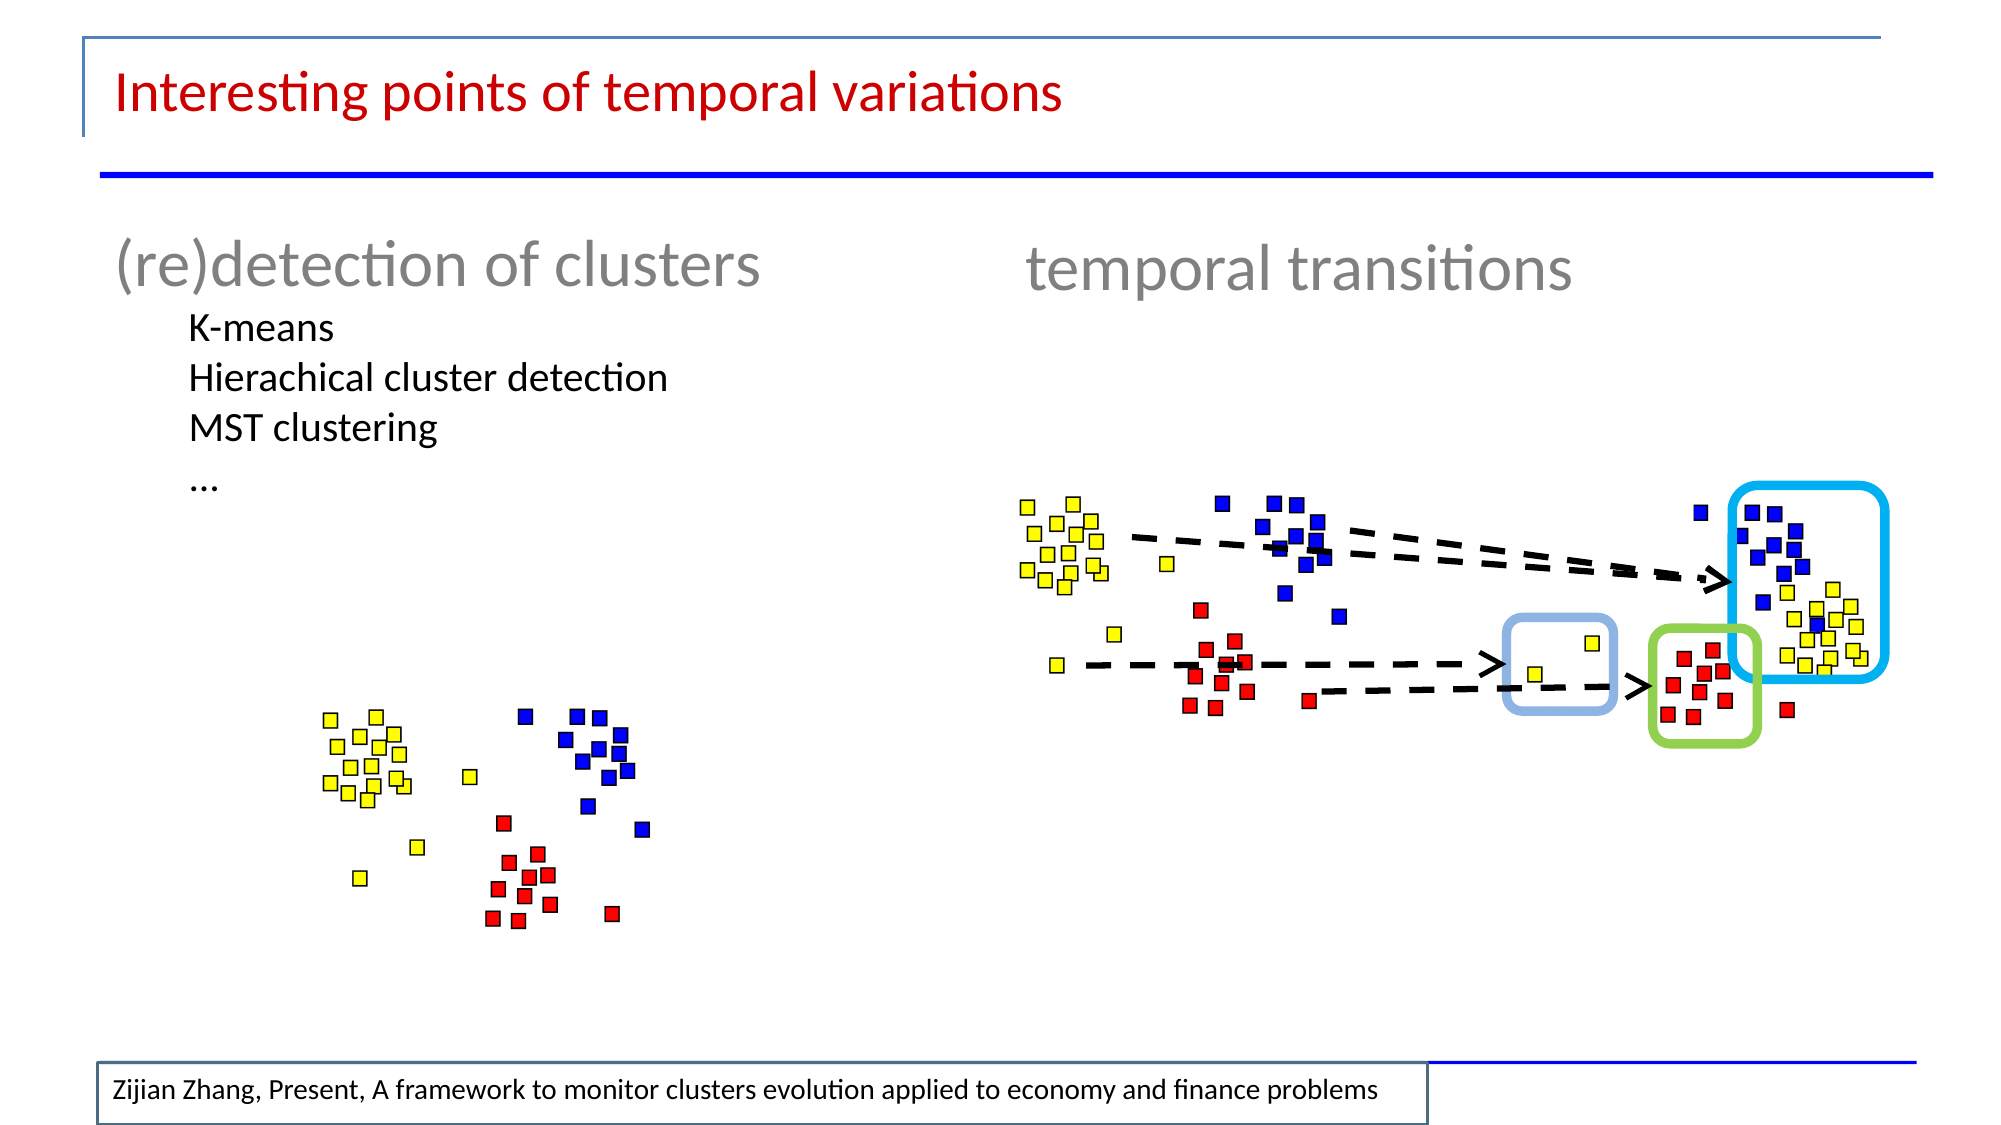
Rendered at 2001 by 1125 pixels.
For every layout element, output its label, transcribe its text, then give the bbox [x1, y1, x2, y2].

text_box temporal transitions [1010, 216, 1910, 1054]
picture [1428, 455, 1893, 766]
text_box (re)detection of clusters K-means Hierachical cluster detection MST clustering ... [99, 212, 1000, 1050]
text_box Zijian Zhang, Present, A framework to monitor clusters evolution applied to economy and finance problems [97, 1062, 1428, 1125]
picture [950, 446, 1415, 757]
picture [253, 659, 718, 970]
text_box Interesting points of temporal variations [99, 45, 1900, 188]
